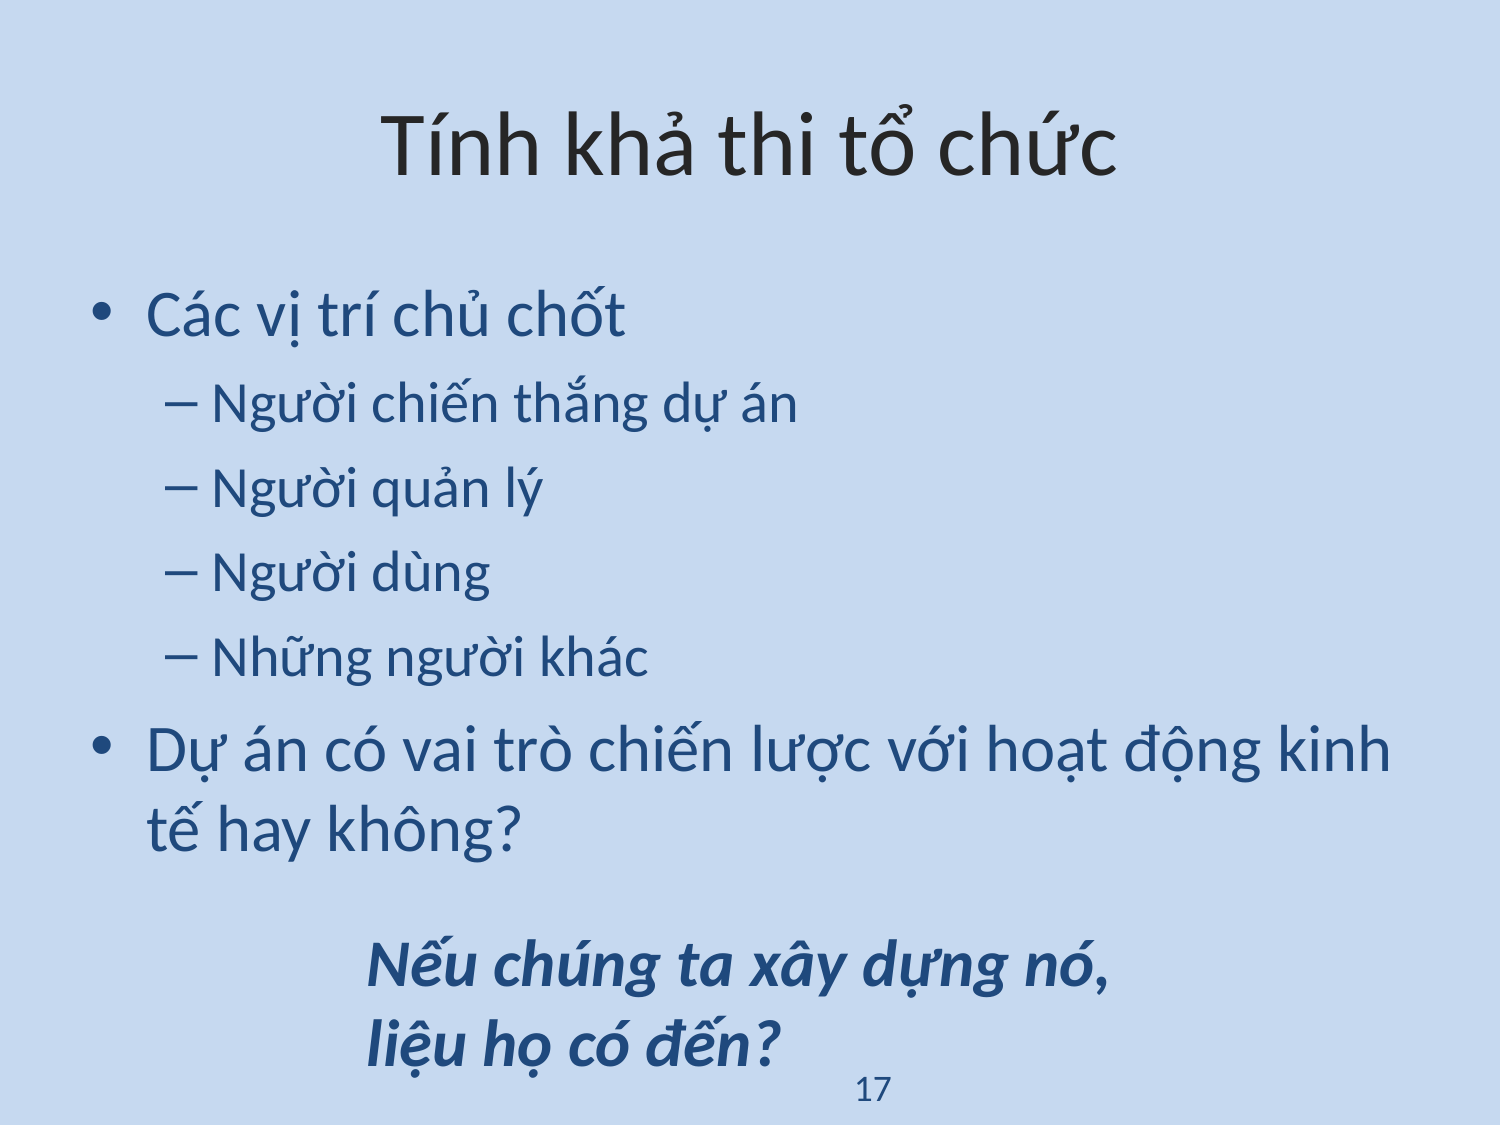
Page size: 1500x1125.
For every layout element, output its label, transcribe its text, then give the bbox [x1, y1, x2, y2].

title Tính khả thi tổ chức [75, 45, 1426, 233]
list Các vị trí chủ chốt Người chiến thắng dự án Người quản lý Người dùng Những người khác Dự án có vai trò chiến lược với hoạt động kinh tế hay không? [75, 262, 1426, 1005]
text_box Nếu chúng ta xây dựng nó, liệu họ có đến? [352, 912, 1144, 1088]
